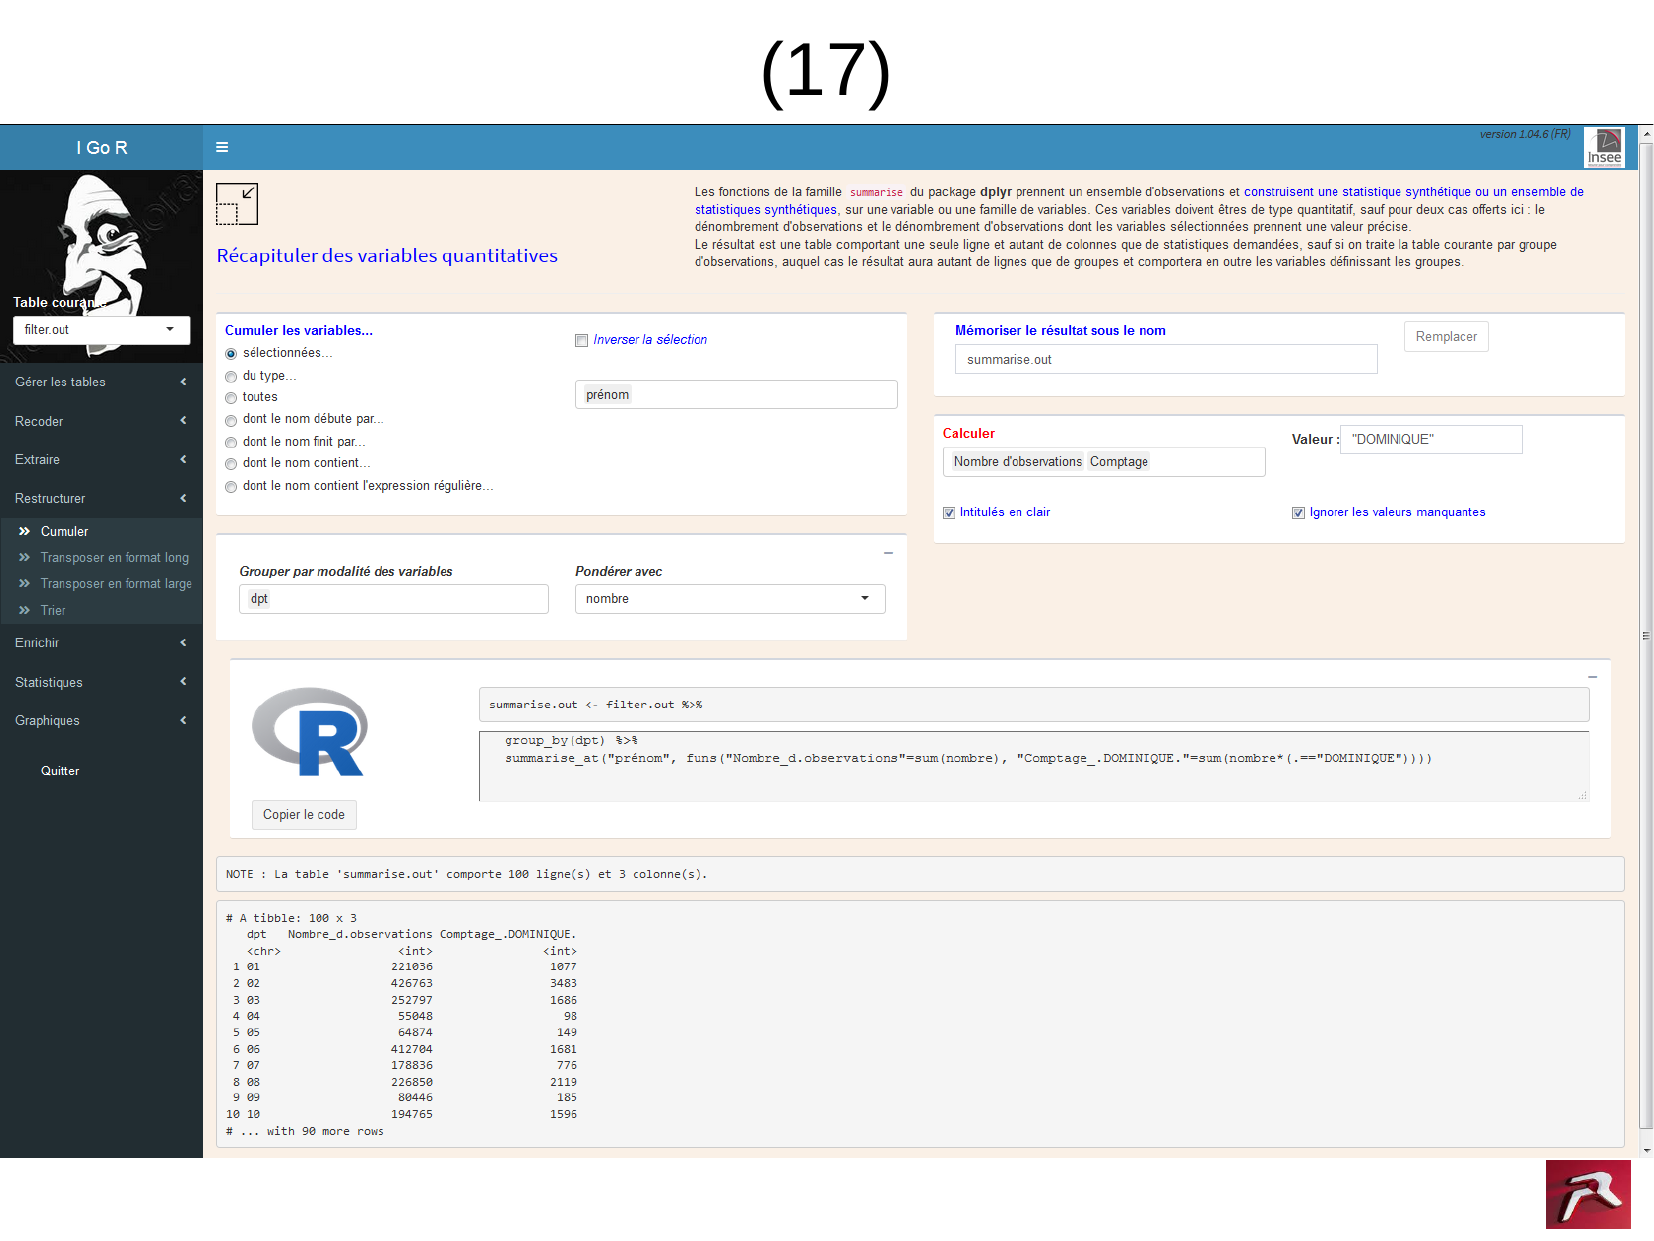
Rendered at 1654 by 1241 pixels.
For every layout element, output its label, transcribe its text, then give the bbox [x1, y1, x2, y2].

title (17) [82, 27, 1571, 112]
picture [0, 124, 1654, 1158]
picture [1546, 1160, 1631, 1229]
